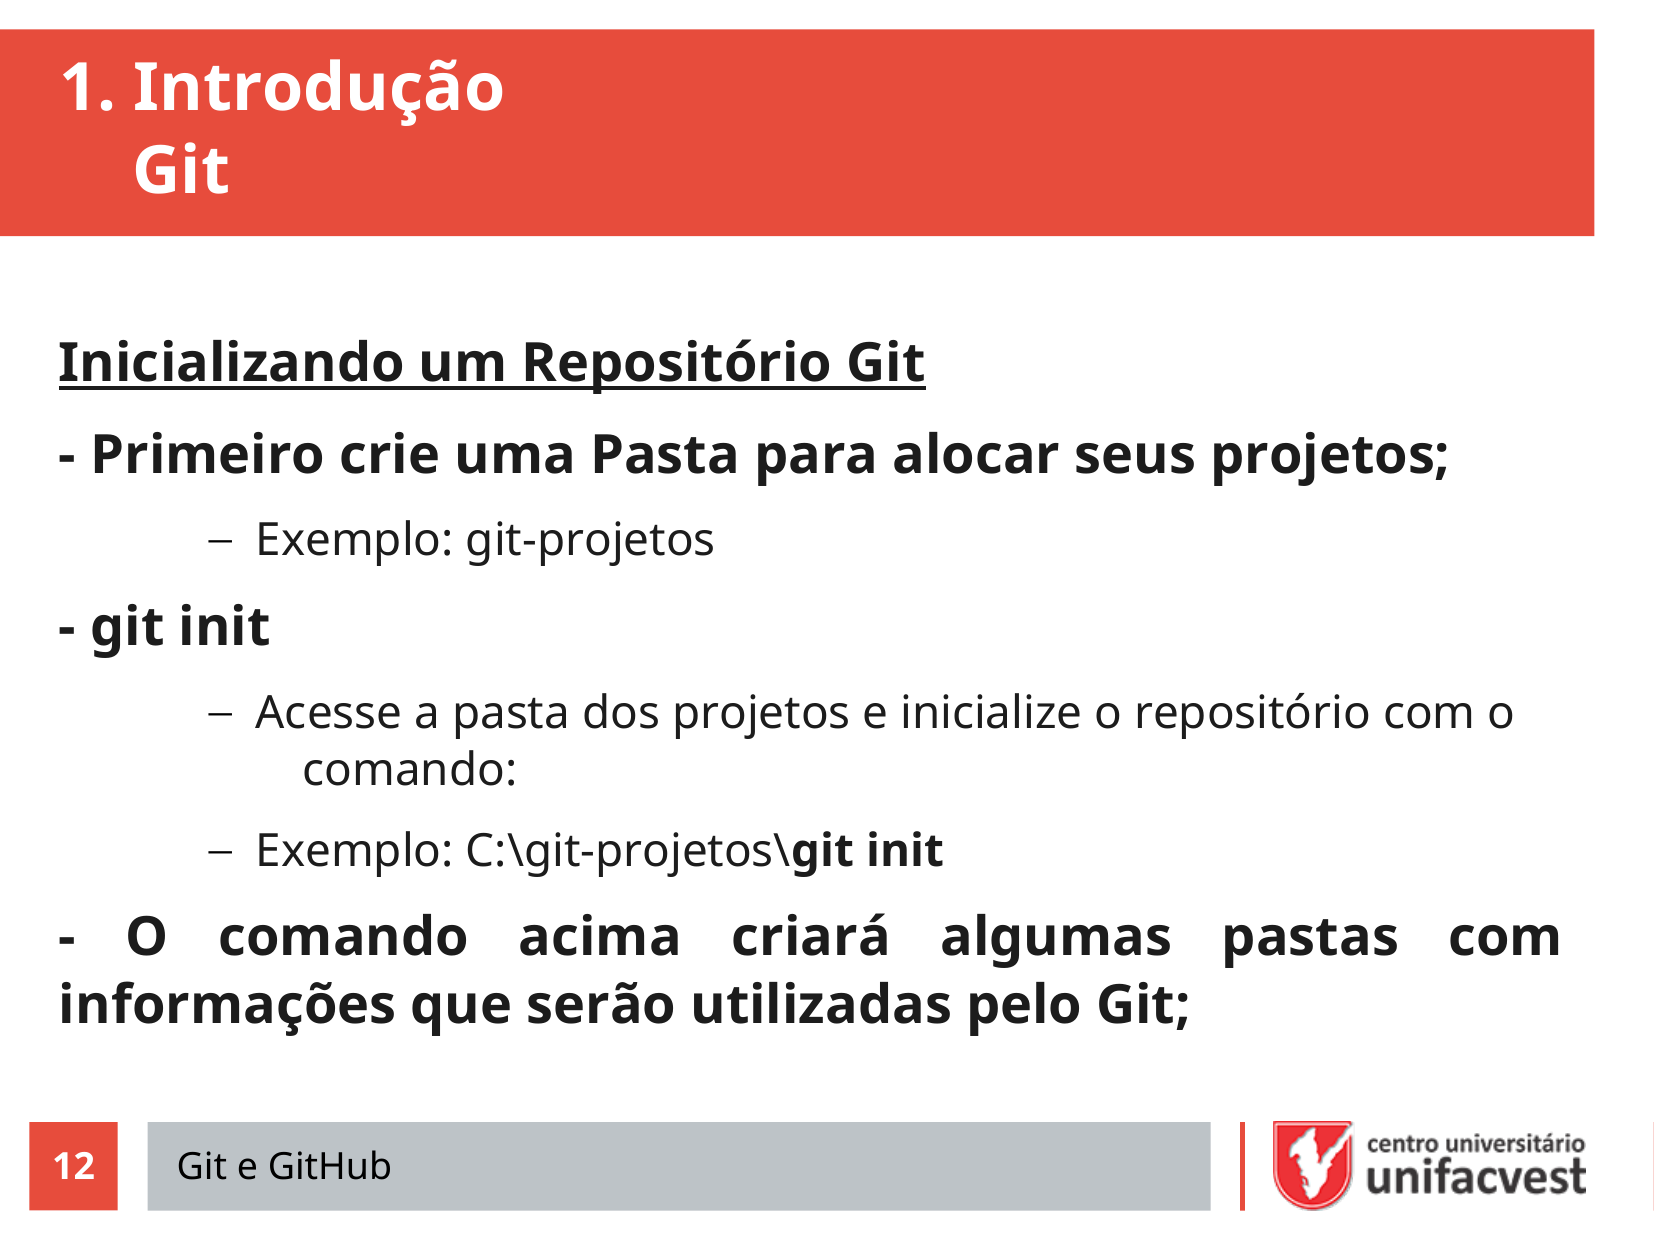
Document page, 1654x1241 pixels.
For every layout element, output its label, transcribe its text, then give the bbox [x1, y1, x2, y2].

picture [1273, 1121, 1586, 1211]
text_box Git e GitHub [161, 1132, 1212, 1196]
list Inicializando um Repositório Git - Primeiro crie uma Pasta para alocar seus projetos; Exemplo: git-projetos - git init Acesse a pasta dos projetos e inicialize o repositório com o comando: Exemplo: C:\git-projetos\git init - O comando acima criará algumas pastas com informações que serão utilizadas pelo Git; [59, 324, 1566, 1093]
text_box [1245, 1120, 1654, 1212]
title 1. Introdução Git [59, 59, 1595, 207]
